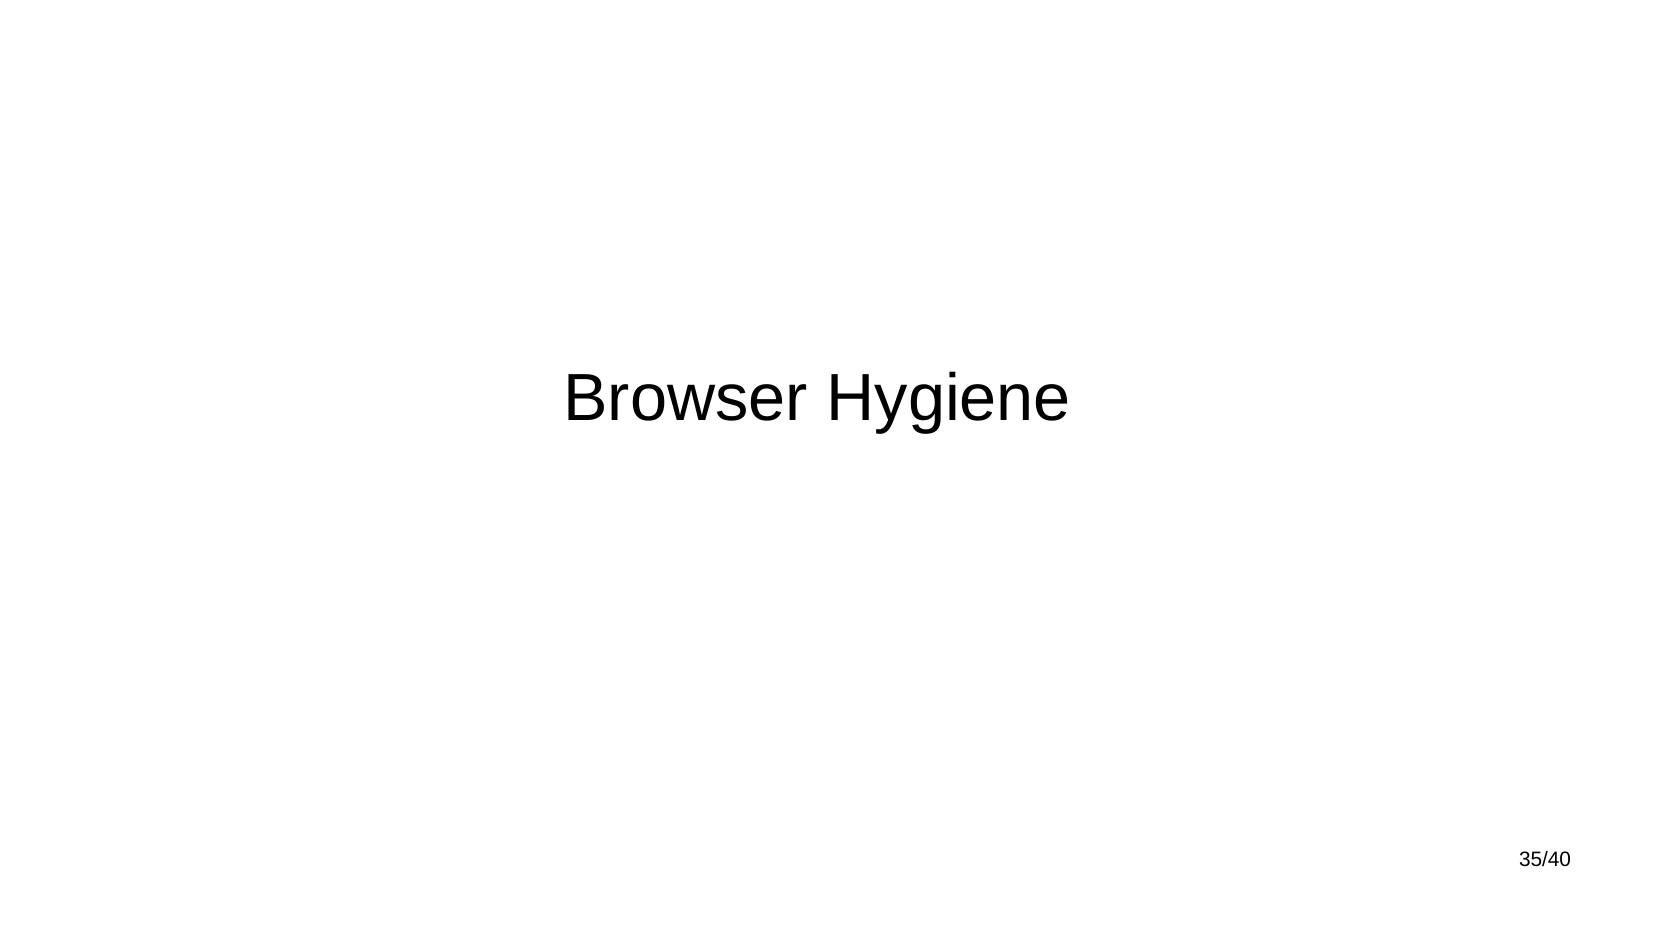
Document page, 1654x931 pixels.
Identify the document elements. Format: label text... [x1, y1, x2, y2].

subtitle Browser Hygiene [82, 37, 1571, 757]
